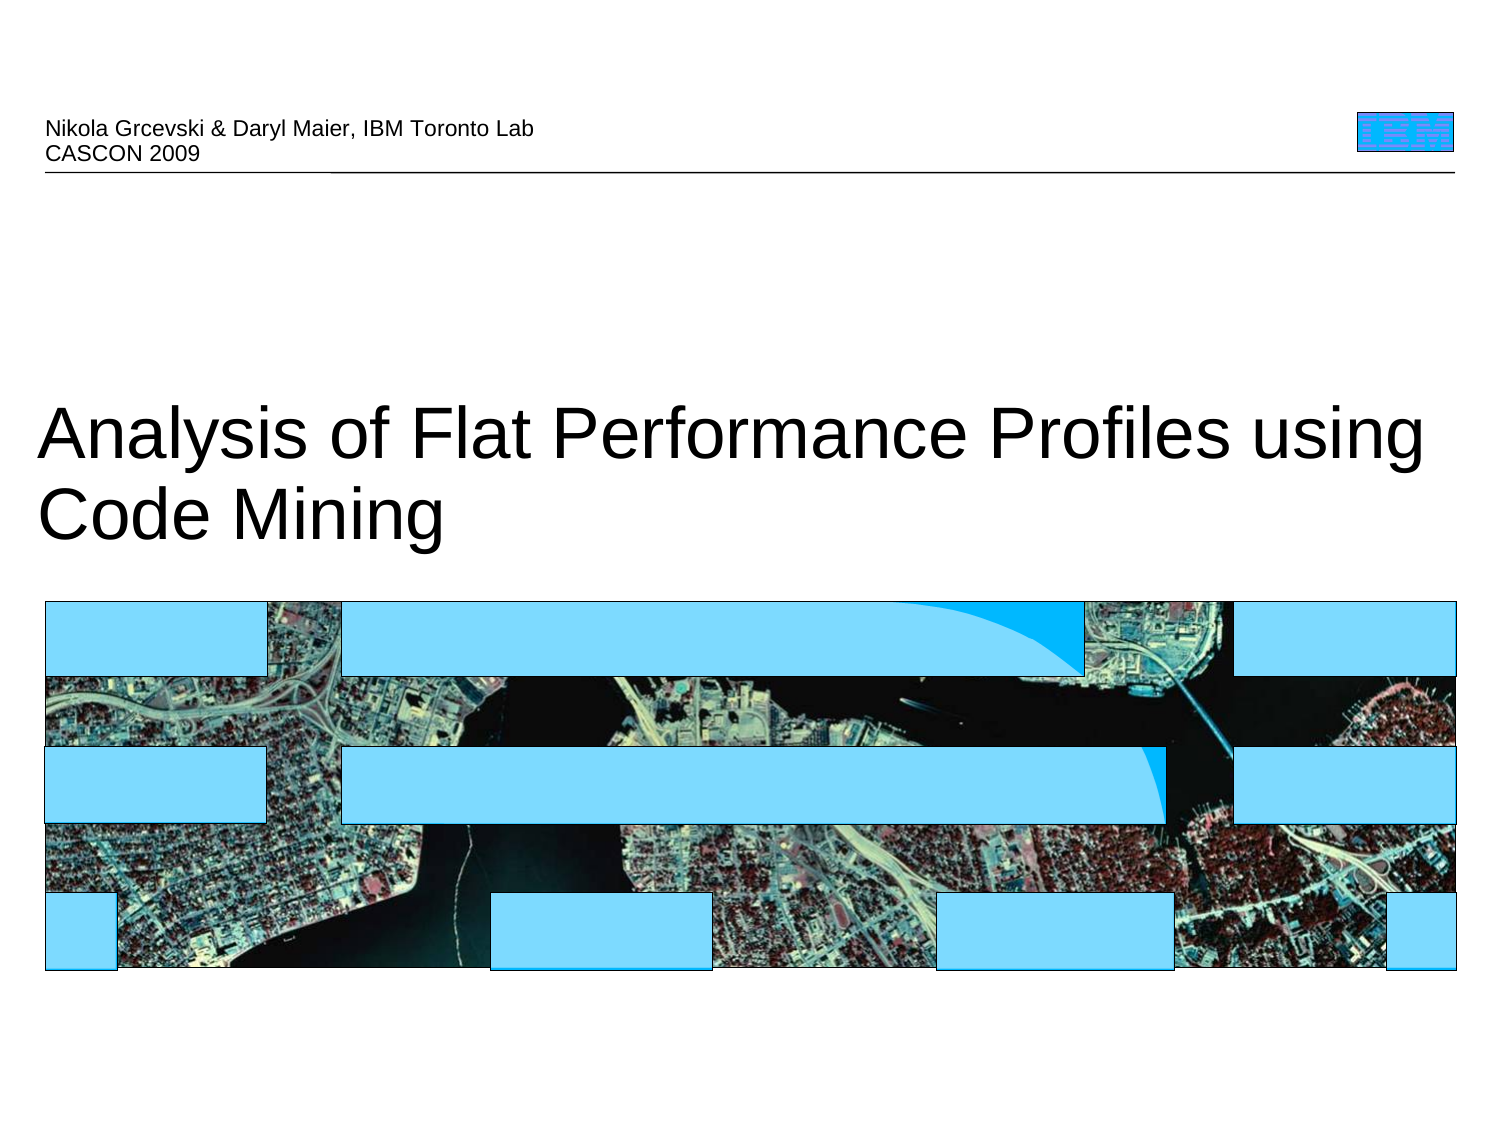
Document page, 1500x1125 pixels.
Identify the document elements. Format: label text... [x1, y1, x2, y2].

picture [1387, 893, 1456, 967]
picture [45, 747, 266, 823]
picture [491, 893, 712, 967]
picture [1234, 747, 1454, 824]
picture [342, 602, 1081, 676]
picture [46, 602, 1455, 967]
title Analysis of Flat Performance Profiles using Code Mining [22, 217, 1456, 563]
text_box Nikola Grcevski & Daryl Maier, IBM Toronto Lab CASCON 2009 [30, 86, 1306, 175]
picture [1234, 602, 1454, 676]
picture [937, 893, 1174, 968]
picture [46, 893, 115, 968]
picture [46, 602, 267, 676]
